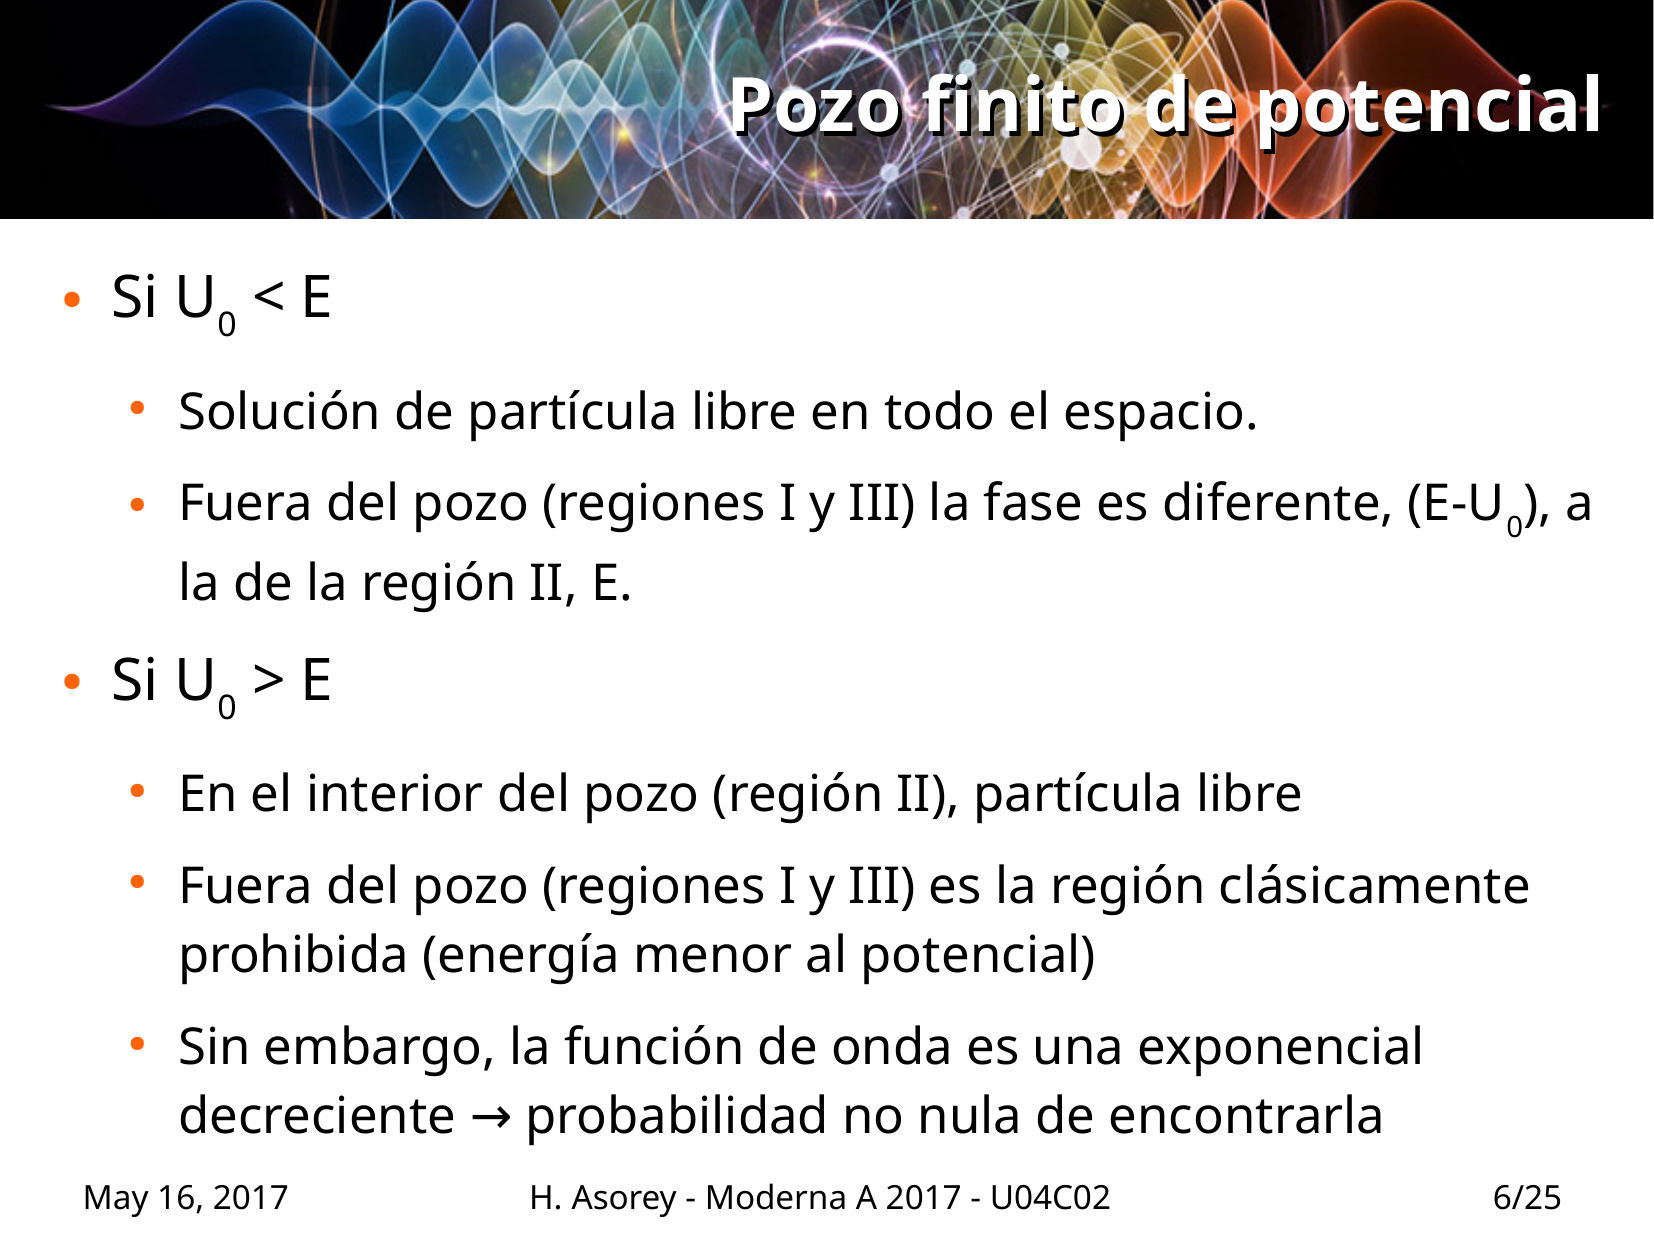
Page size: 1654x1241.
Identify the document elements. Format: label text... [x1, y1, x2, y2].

list Si U0 < E Solución de partícula libre en todo el espacio. Fuera del pozo (regiones I y III) la fase es diferente, (E-U0), a la de la región II, E. Si U0 > E En el interior del pozo (región II), partícula libre Fuera del pozo (regiones I y III) es la región clásicamente prohibida (energía menor al potencial) Sin embargo, la función de onda es una exponencial decreciente → probabilidad no nula de encontrarla [45, 255, 1606, 1156]
title Pozo finito de potencial [45, 15, 1606, 191]
picture [0, 0, 1654, 219]
